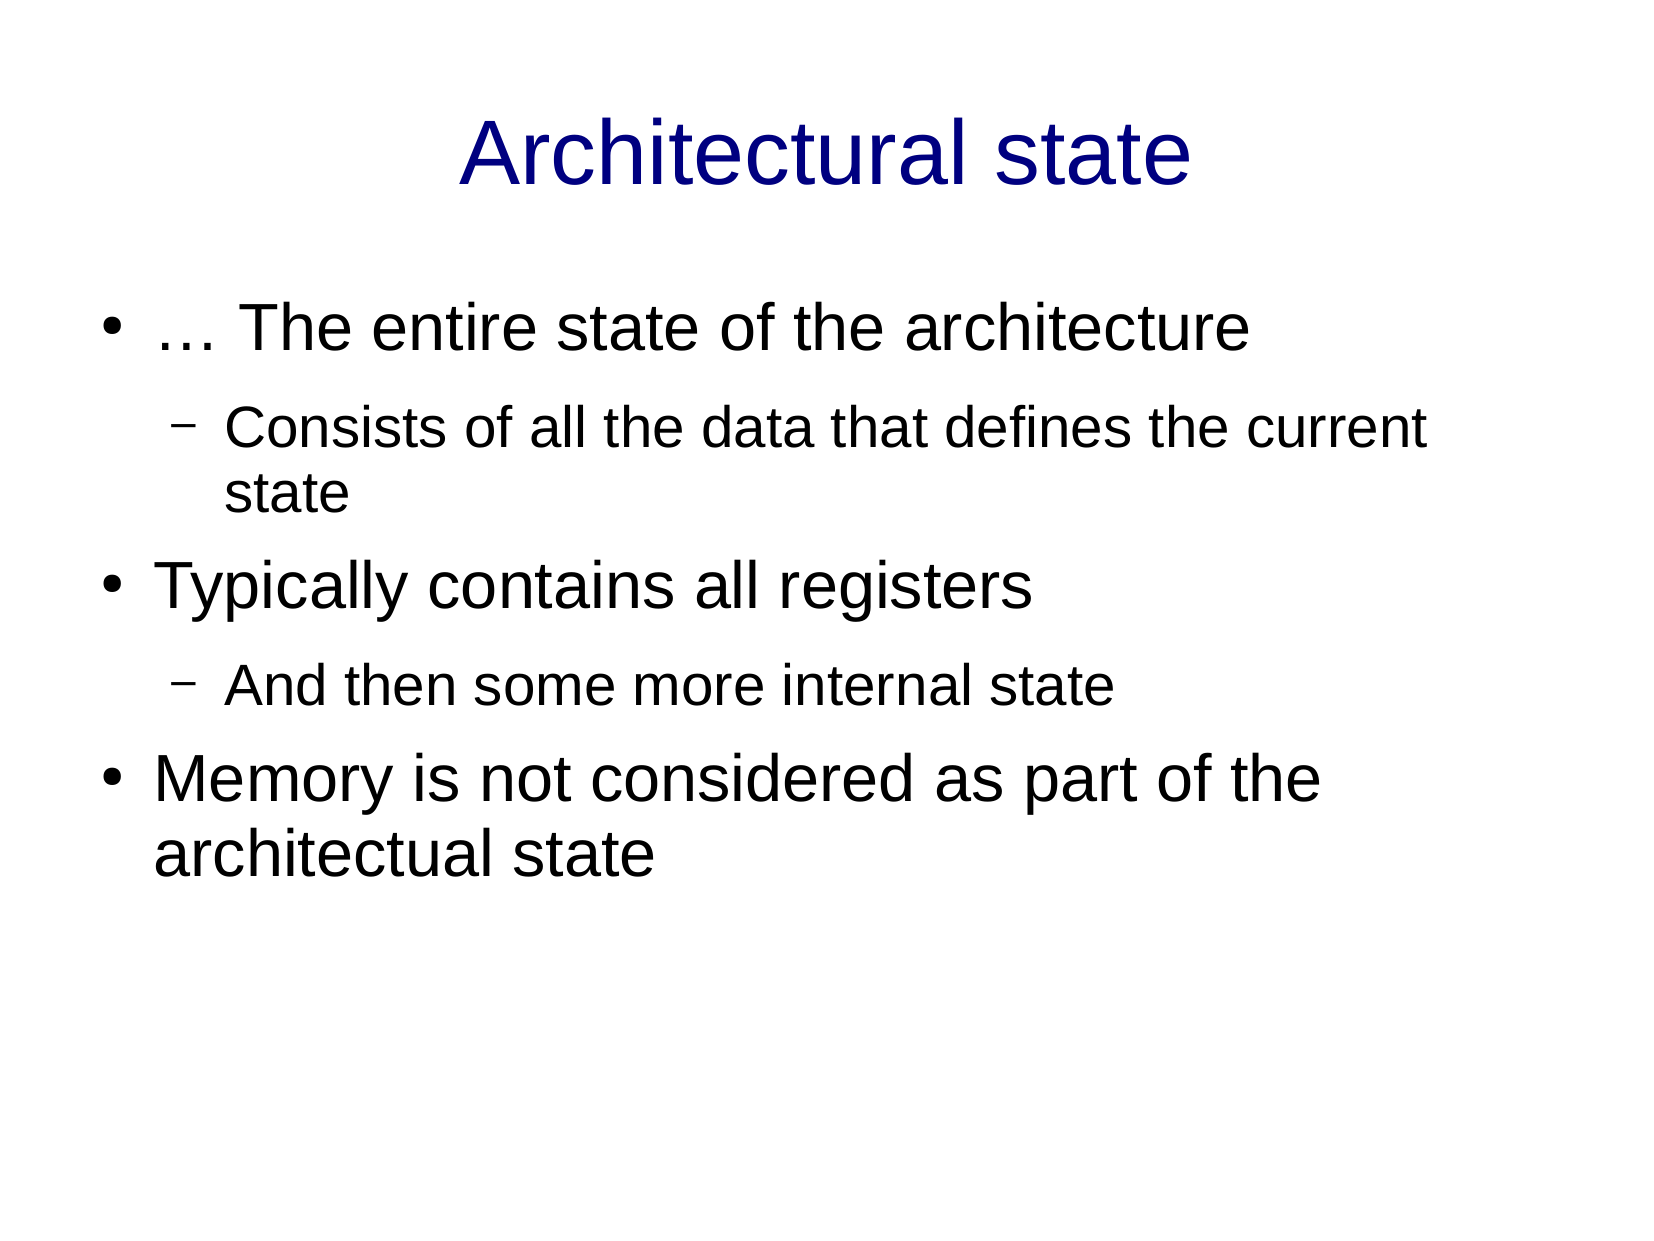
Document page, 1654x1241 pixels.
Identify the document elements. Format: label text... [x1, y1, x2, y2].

title Architectural state [82, 49, 1571, 257]
list … The entire state of the architecture Consists of all the data that defines the current state Typically contains all registers And then some more internal state Memory is not considered as part of the architectual state [82, 290, 1571, 1010]
